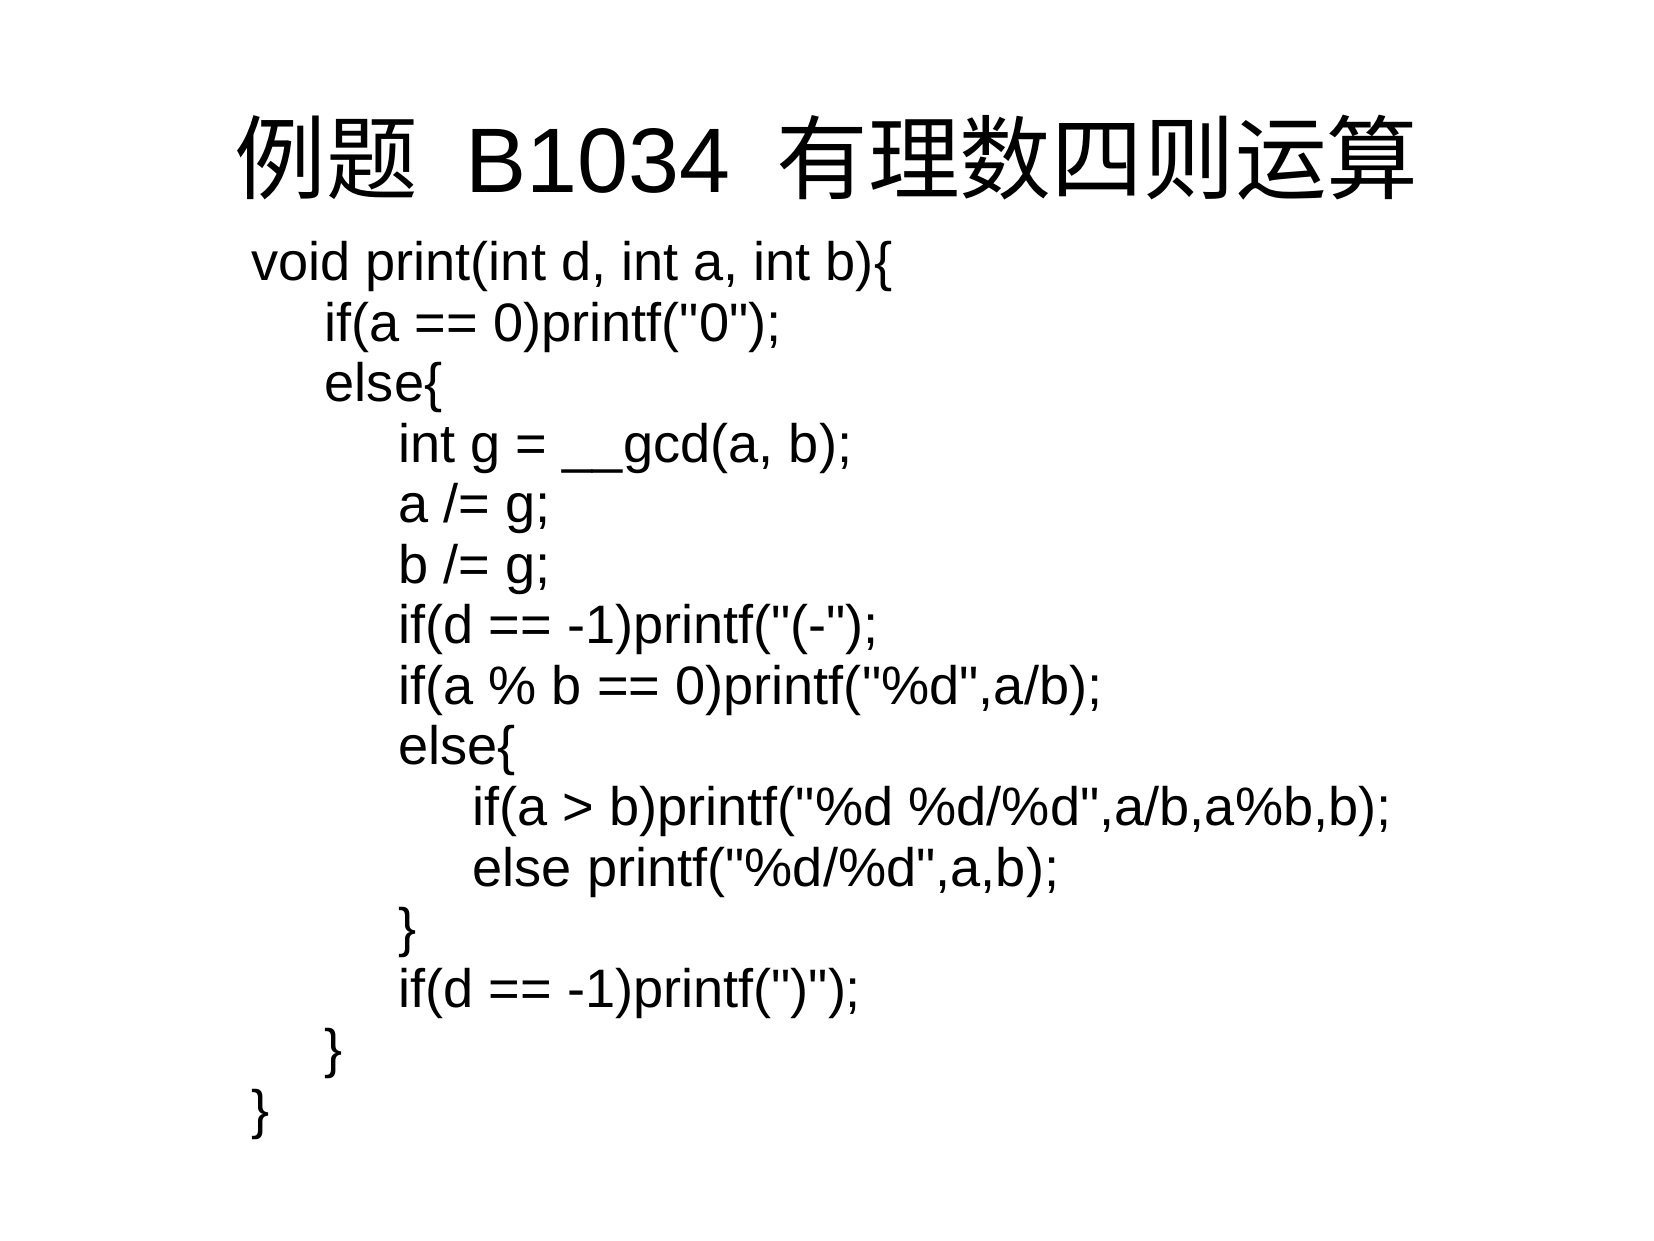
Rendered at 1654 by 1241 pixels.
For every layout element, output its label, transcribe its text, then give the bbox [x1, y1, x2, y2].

text_box void print(int d, int a, int b){ if(a == 0)printf("0"); else{ int g = __gcd(a, b); a /= g; b /= g; if(d == -1)printf("(-"); if(a % b == 0)printf("%d",a/b); else{ if(a > b)printf("%d %d/%d",a/b,a%b,b); else printf("%d/%d",a,b); } if(d == -1)printf(")"); } } [236, 224, 1595, 1158]
title 例题 B1034 有理数四则运算 [82, 49, 1571, 257]
